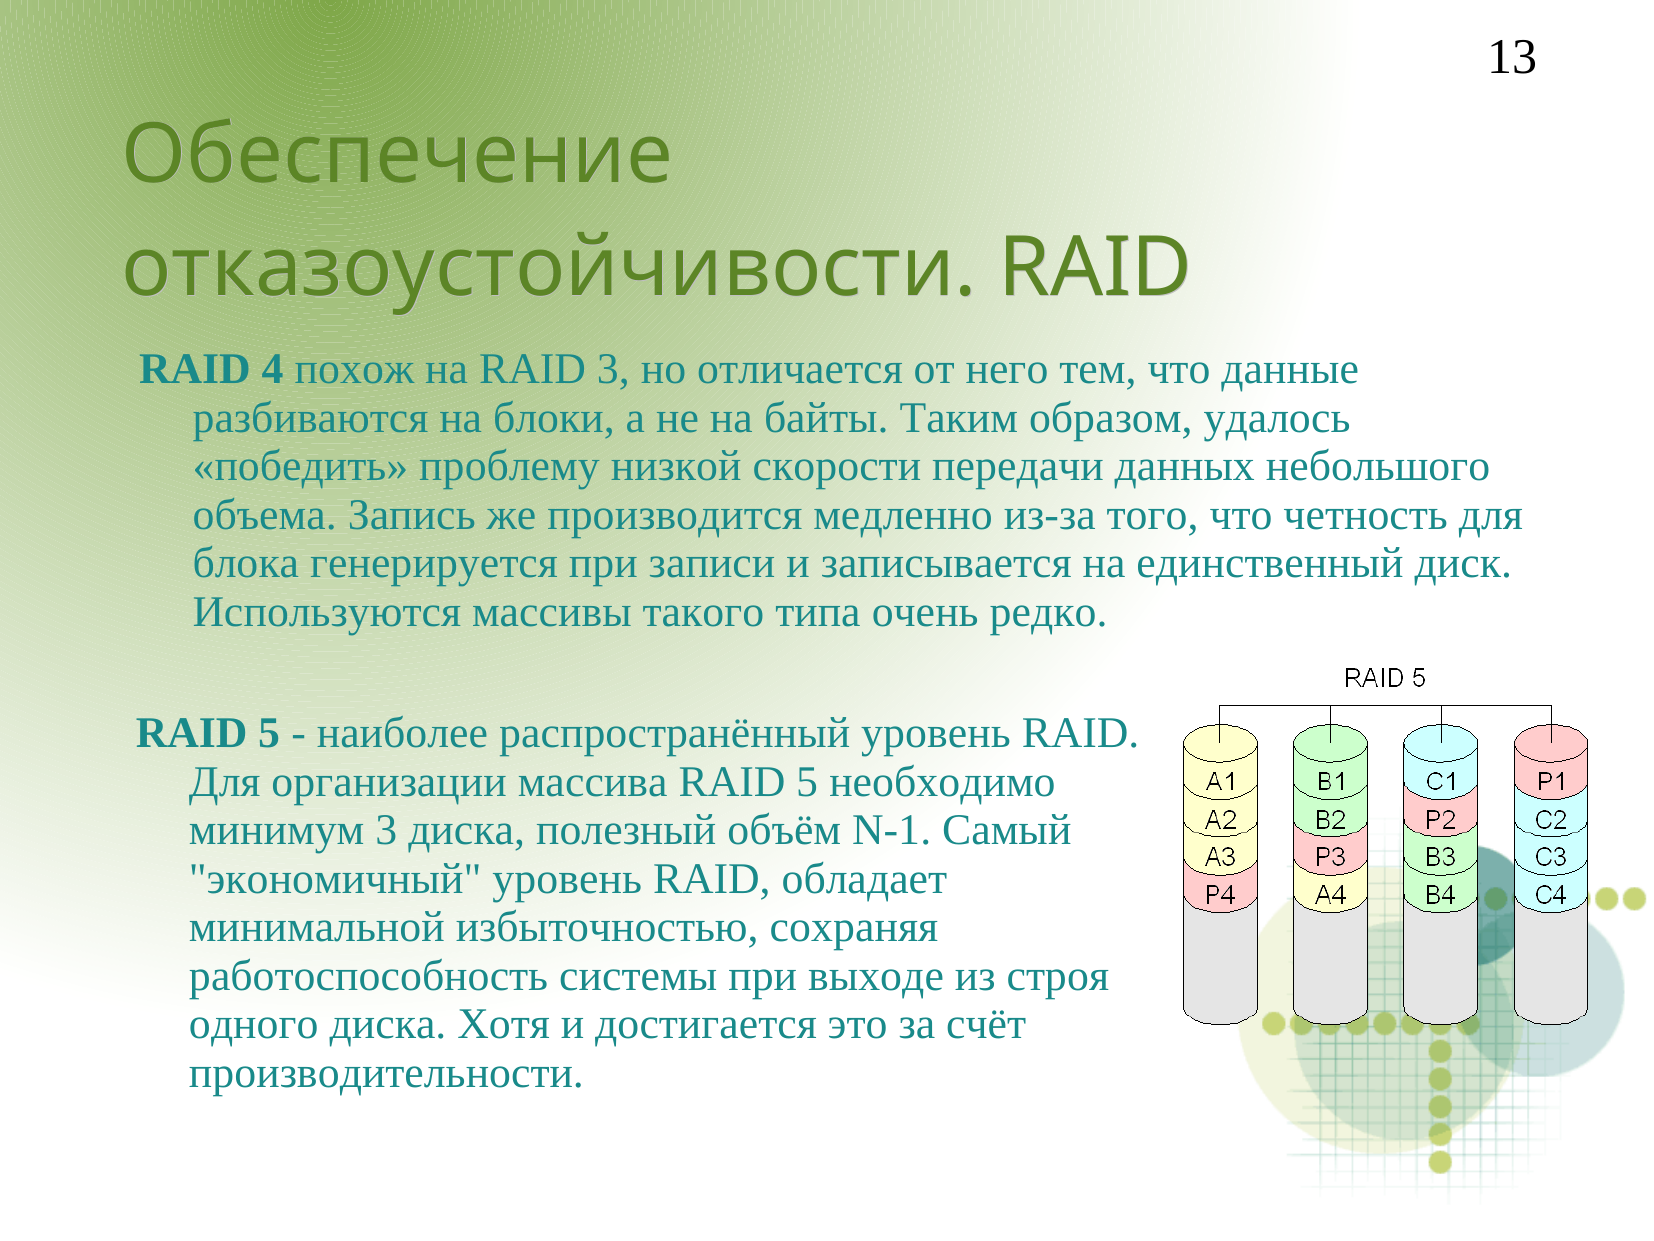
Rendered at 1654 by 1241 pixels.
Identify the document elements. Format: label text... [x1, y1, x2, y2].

title Обеспечение отказоустойчивости. RAID [121, 102, 1534, 311]
text_box RAID 5 - наиболее распространённый уровень RAID. Для организации массива RAID 5 необходимо минимум 3 диска, полезный объём N-1. Самый "экономичный" уровень RAID, обладает минимальной избыточностью, сохраняя работоспособность системы при выходе из строя одного диска. Хотя и достигается это за счёт производительности. [118, 708, 1152, 1182]
picture [1148, 649, 1654, 1211]
text_box <номер> [1498, 29, 1654, 89]
list RAID 4 похож на RAID 3, но отличается от него тем, что данные разбиваются на блоки, а не на байты. Таким образом, удалось «победить» проблему низкой скорости передачи данных небольшого объема. Запись же производится медленно из-за того, что четность для блока генерируется при записи и записывается на единственный диск. Используются массивы такого типа очень редко. [121, 344, 1536, 708]
